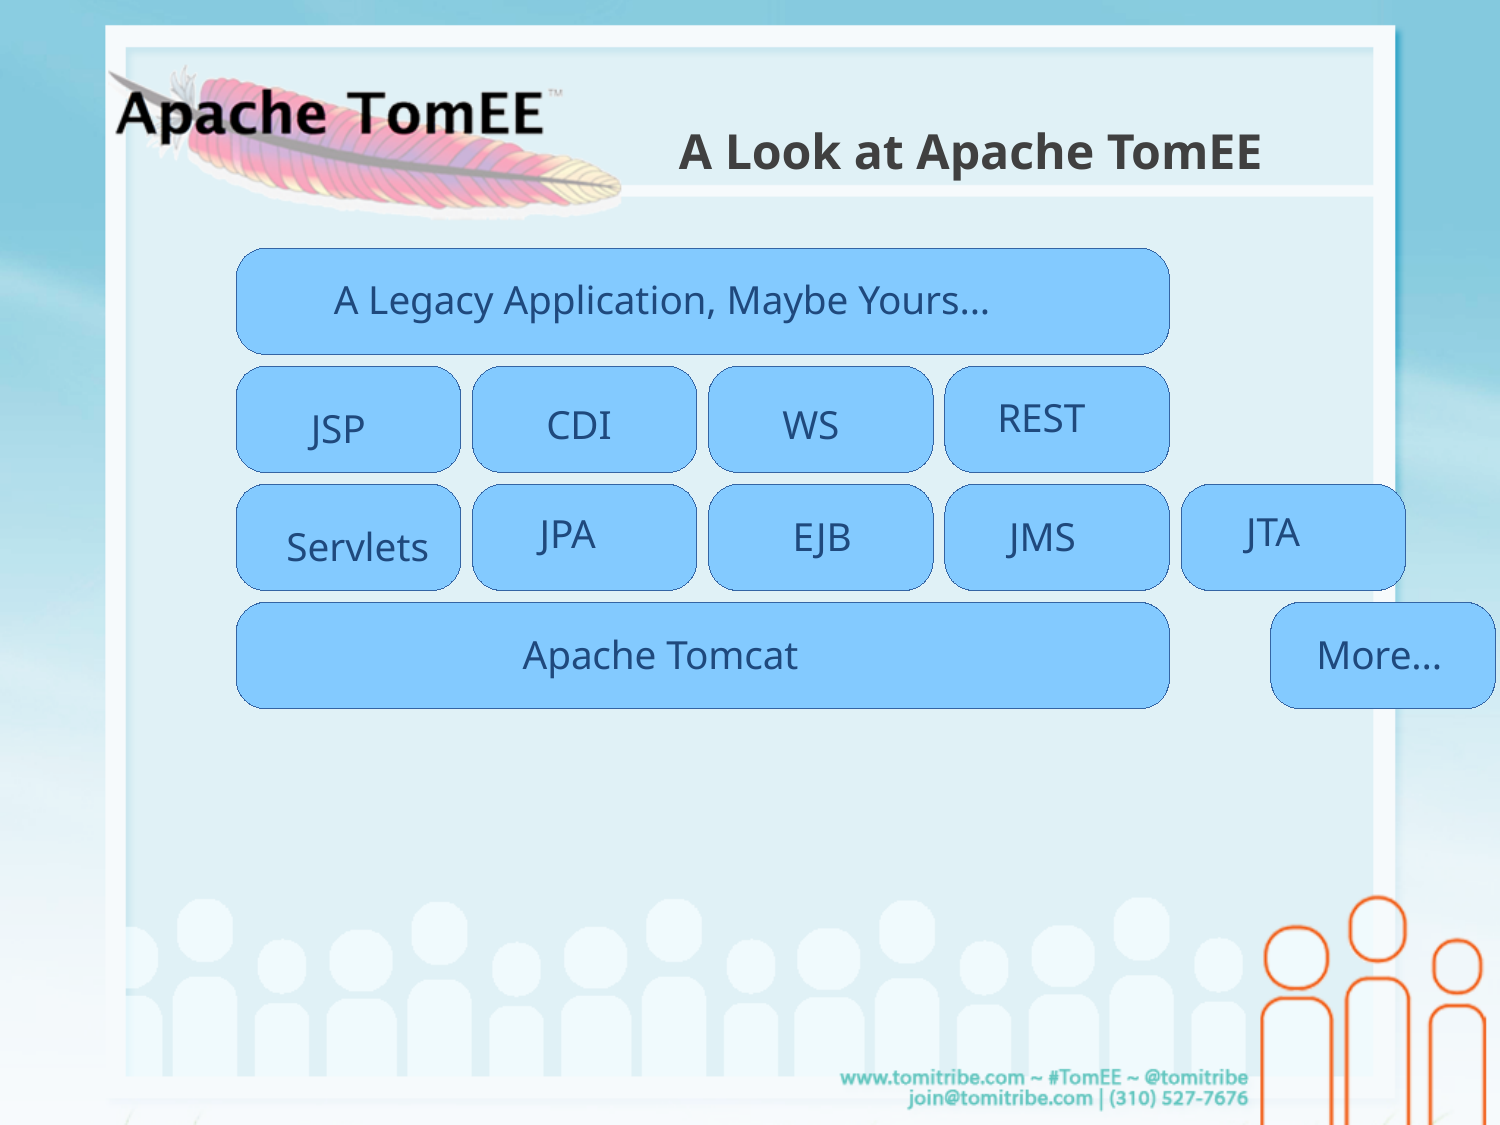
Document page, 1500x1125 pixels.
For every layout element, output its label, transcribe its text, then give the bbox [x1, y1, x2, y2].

text_box [453, 494, 461, 581]
text_box [1181, 484, 1406, 591]
text_box [1273, 602, 1496, 709]
text_box [472, 366, 697, 473]
text_box CDI [496, 361, 632, 461]
text_box Apache Tomcat [472, 590, 1063, 691]
text_box JSP [260, 364, 391, 465]
text_box [472, 484, 697, 591]
text_box [236, 248, 1168, 355]
text_box JMS [958, 472, 1098, 573]
text_box [236, 602, 1170, 709]
text_box Servlets [236, 483, 453, 583]
text_box [708, 366, 934, 473]
text_box JTA [1196, 467, 1327, 567]
text_box [944, 484, 1170, 591]
text_box [246, 583, 451, 591]
text_box EJB [742, 472, 875, 573]
picture [0, 0, 1500, 1125]
text_box A Legacy Application, Maybe Yours... [283, 236, 1205, 336]
text_box WS [732, 361, 862, 461]
text_box [708, 484, 934, 591]
text_box [236, 366, 461, 473]
text_box [944, 366, 1170, 473]
text_box More... [1265, 590, 1465, 691]
text_box REST [947, 354, 1112, 454]
title A Look at Apache TomEE [545, 59, 1396, 213]
text_box JPA [489, 470, 620, 570]
